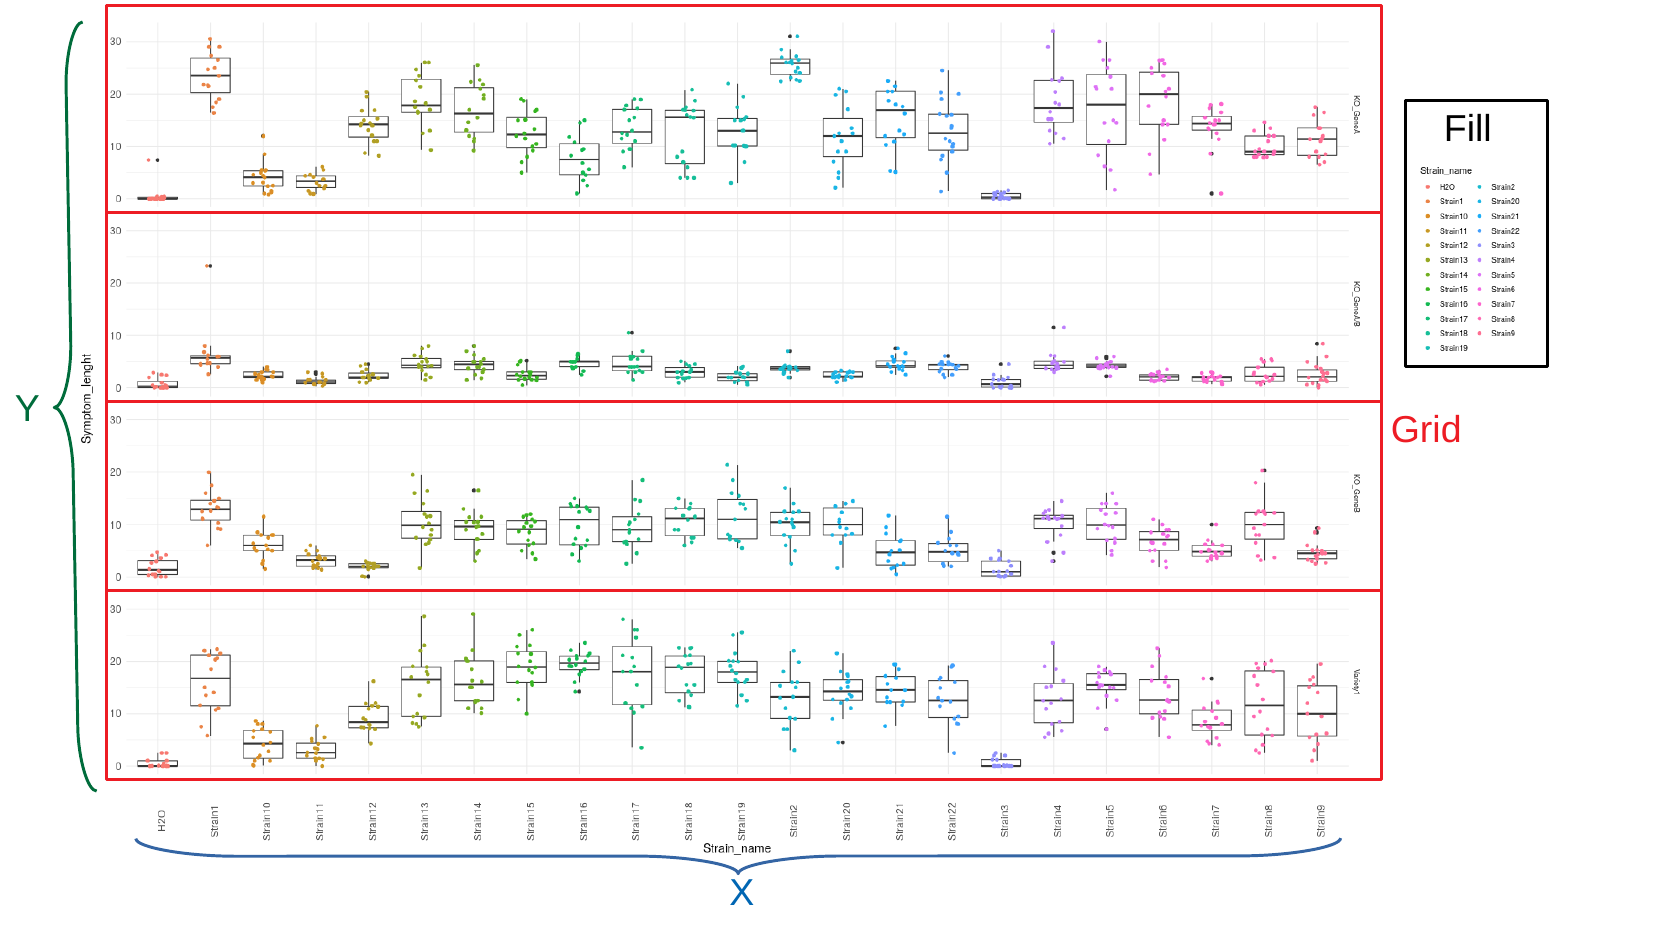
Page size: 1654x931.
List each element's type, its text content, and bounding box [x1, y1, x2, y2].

text_box Grid [1375, 403, 1380, 459]
text_box [1405, 100, 1548, 367]
picture [64, 108, 69, 385]
picture [108, 592, 1376, 778]
text_box X [714, 864, 774, 922]
text_box Grid [1383, 401, 1483, 459]
text_box X [728, 864, 748, 869]
text_box Y [0, 380, 60, 438]
picture [108, 11, 1376, 211]
picture [64, 11, 1376, 858]
picture [108, 403, 1376, 589]
picture [108, 214, 1376, 400]
